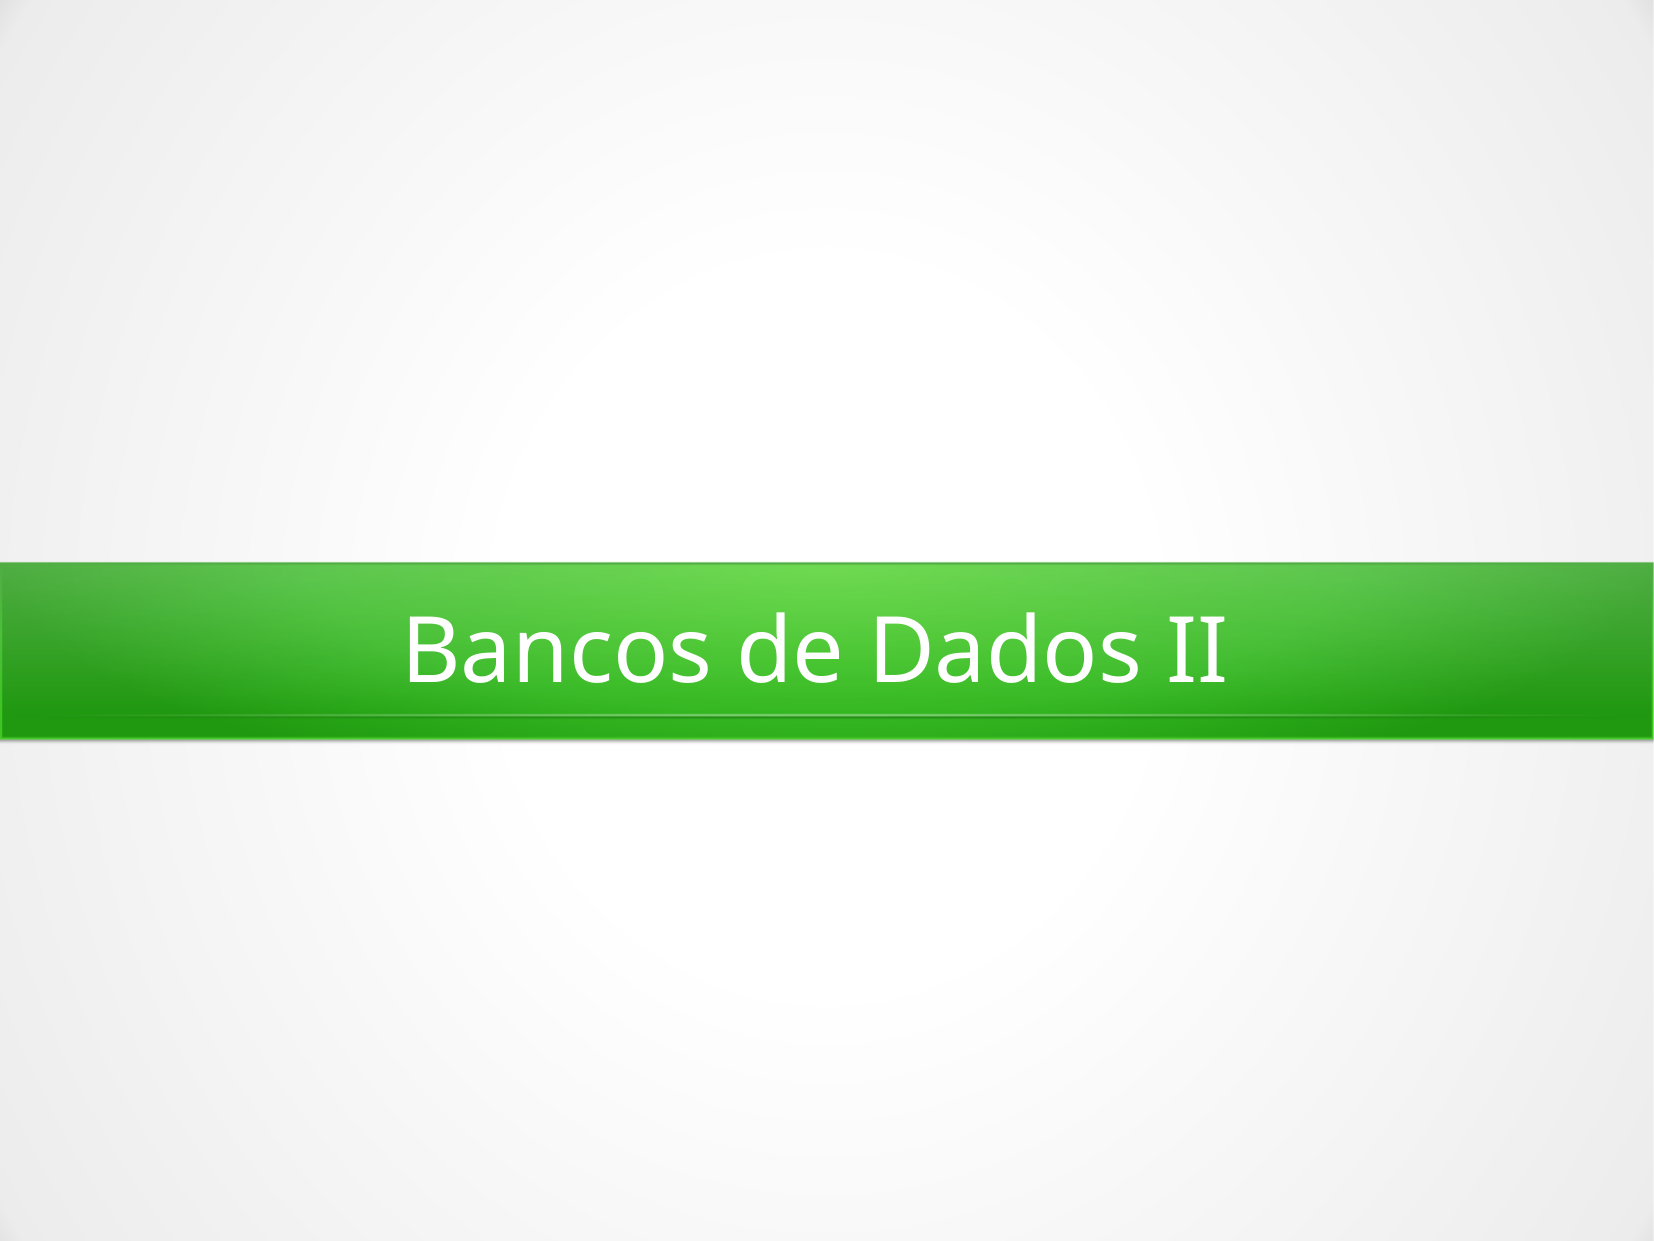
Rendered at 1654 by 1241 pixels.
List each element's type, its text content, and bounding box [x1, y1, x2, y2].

picture [0, 0, 1654, 1241]
title Bancos de Dados II [82, 578, 1571, 715]
